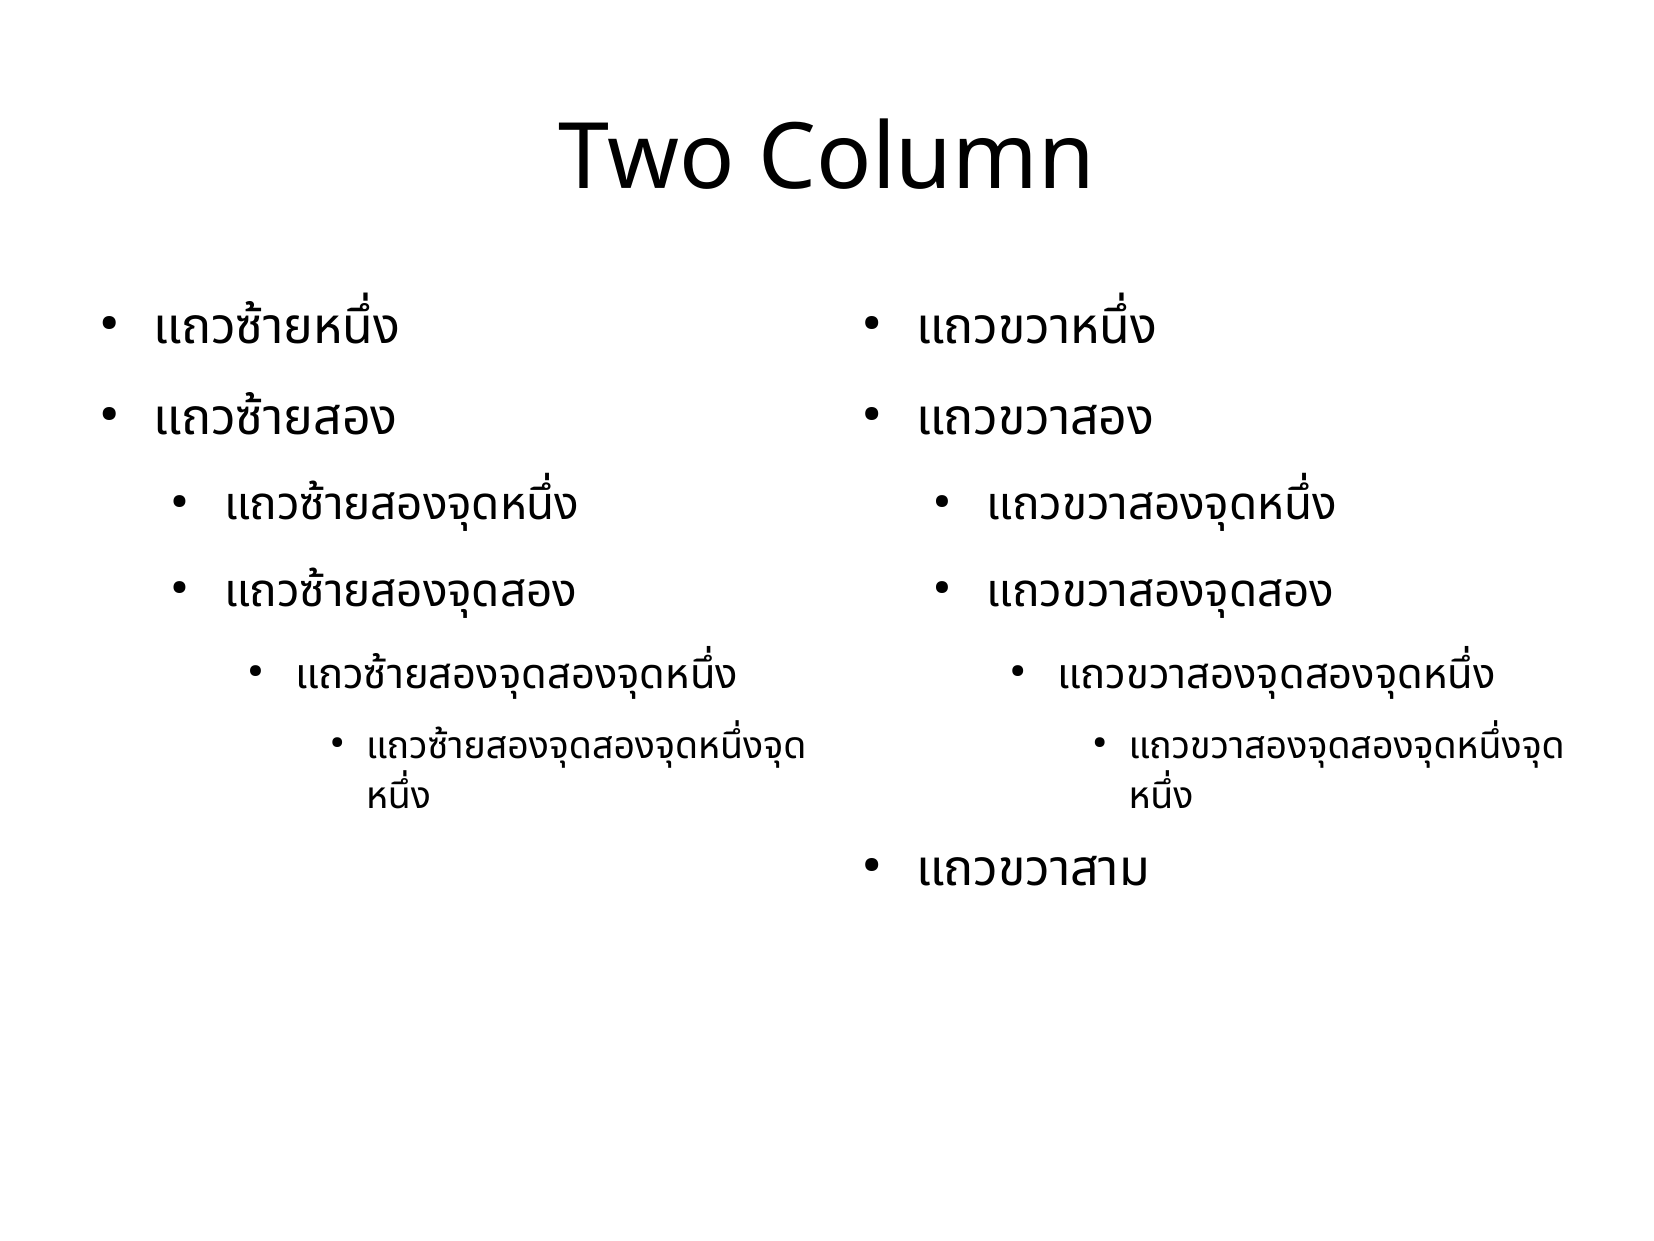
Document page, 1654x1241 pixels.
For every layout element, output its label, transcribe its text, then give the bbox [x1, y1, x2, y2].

list แถวซ้ายหนึ่ง แถวซ้ายสอง แถวซ้ายสองจุดหนึ่ง แถวซ้ายสองจุดสอง แถวซ้ายสองจุดสองจุดหนึ่ง แถวซ้ายสองจุดสองจุดหนึ่งจุดหนึ่ง [82, 290, 809, 1109]
title Two Column [82, 56, 1571, 250]
list แถวขวาหนึ่ง แถวขวาสอง แถวขวาสองจุดหนึ่ง แถวขวาสองจุดสอง แถวขวาสองจุดสองจุดหนึ่ง แถวขวาสองจุดสองจุดหนึ่งจุดหนึ่ง แถวขวาสาม [845, 290, 1572, 1109]
